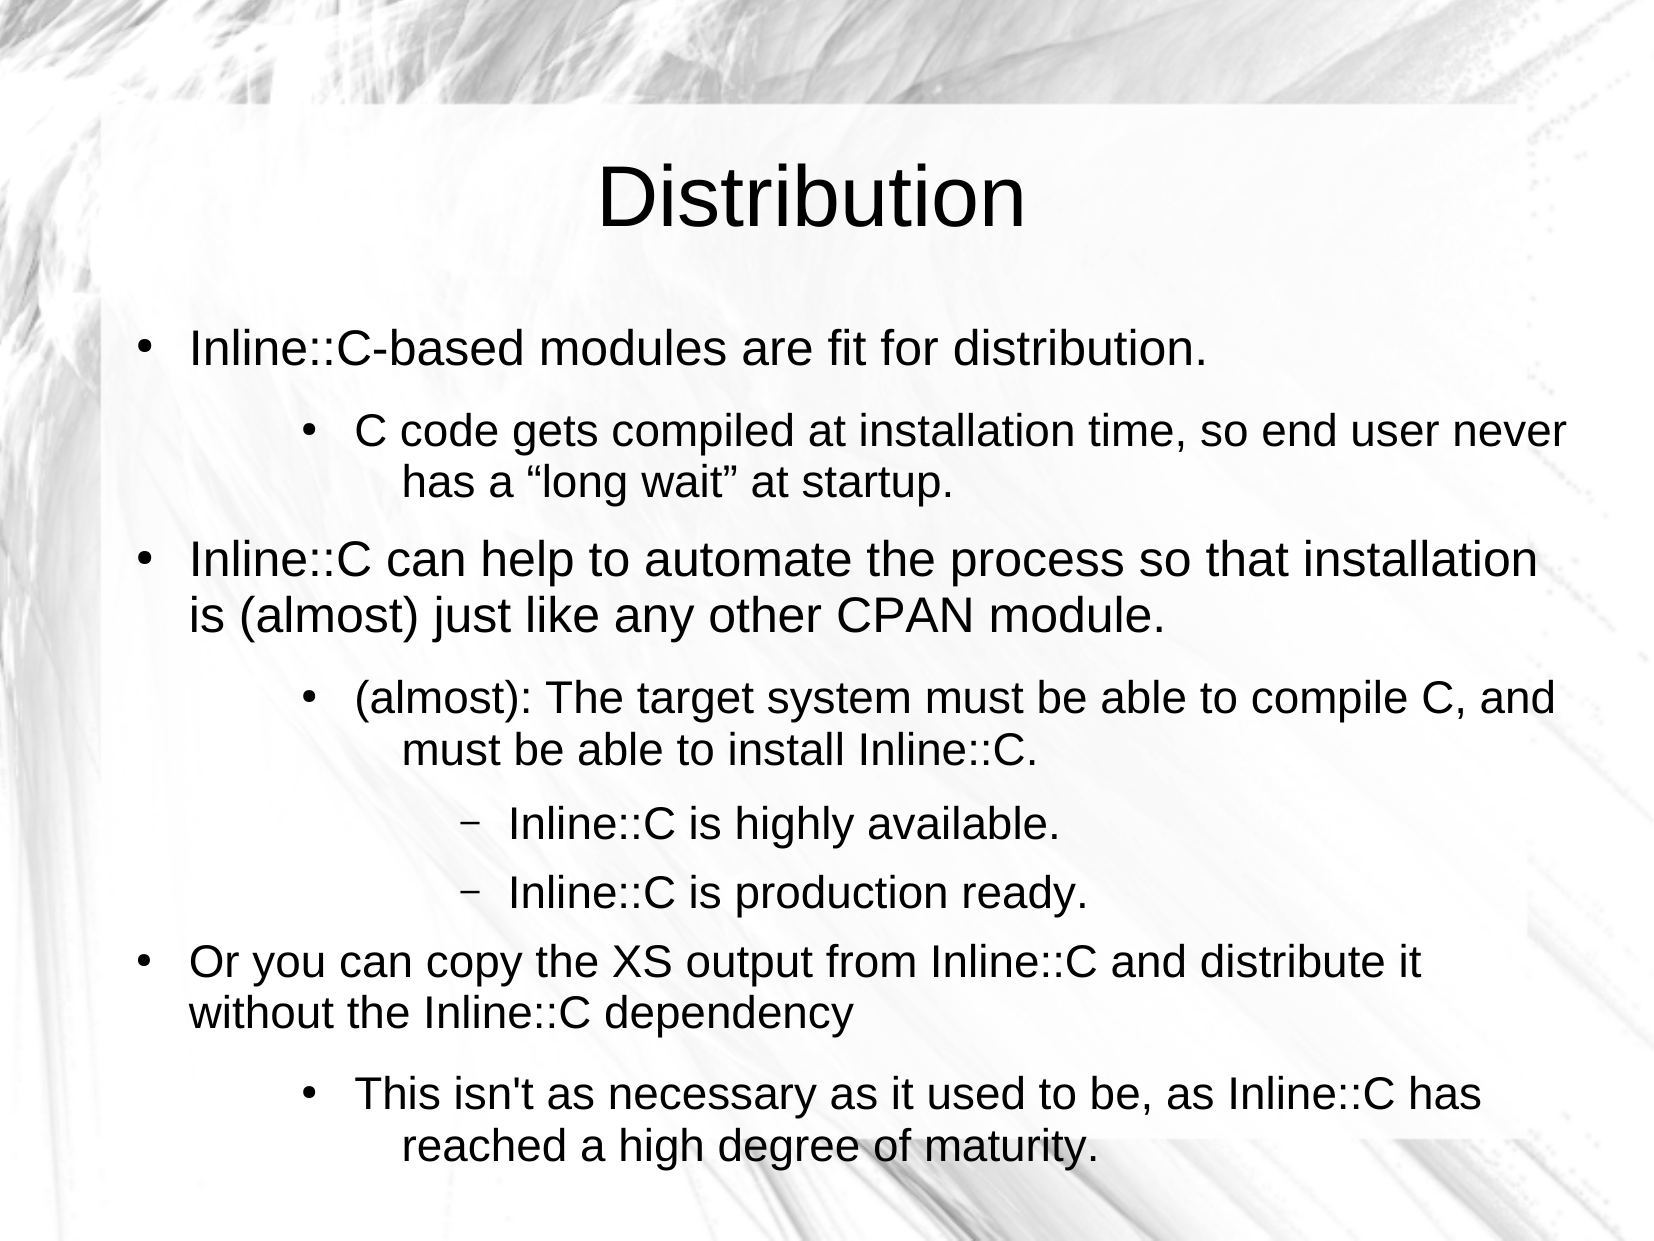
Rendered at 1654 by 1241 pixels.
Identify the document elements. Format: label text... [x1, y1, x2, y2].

list Inline::C-based modules are fit for distribution. C code gets compiled at installation time, so end user never has a “long wait” at startup. Inline::C can help to automate the process so that installation is (almost) just like any other CPAN module. (almost): The target system must be able to compile C, and must be able to install Inline::C. Inline::C is highly available. Inline::C is production ready. Or you can copy the XS output from Inline::C and distribute it without the Inline::C dependency This isn't as necessary as it used to be, as Inline::C has reached a high degree of maturity. [118, 319, 1571, 1169]
picture [0, 0, 1654, 1241]
title Distribution [118, 112, 1506, 281]
